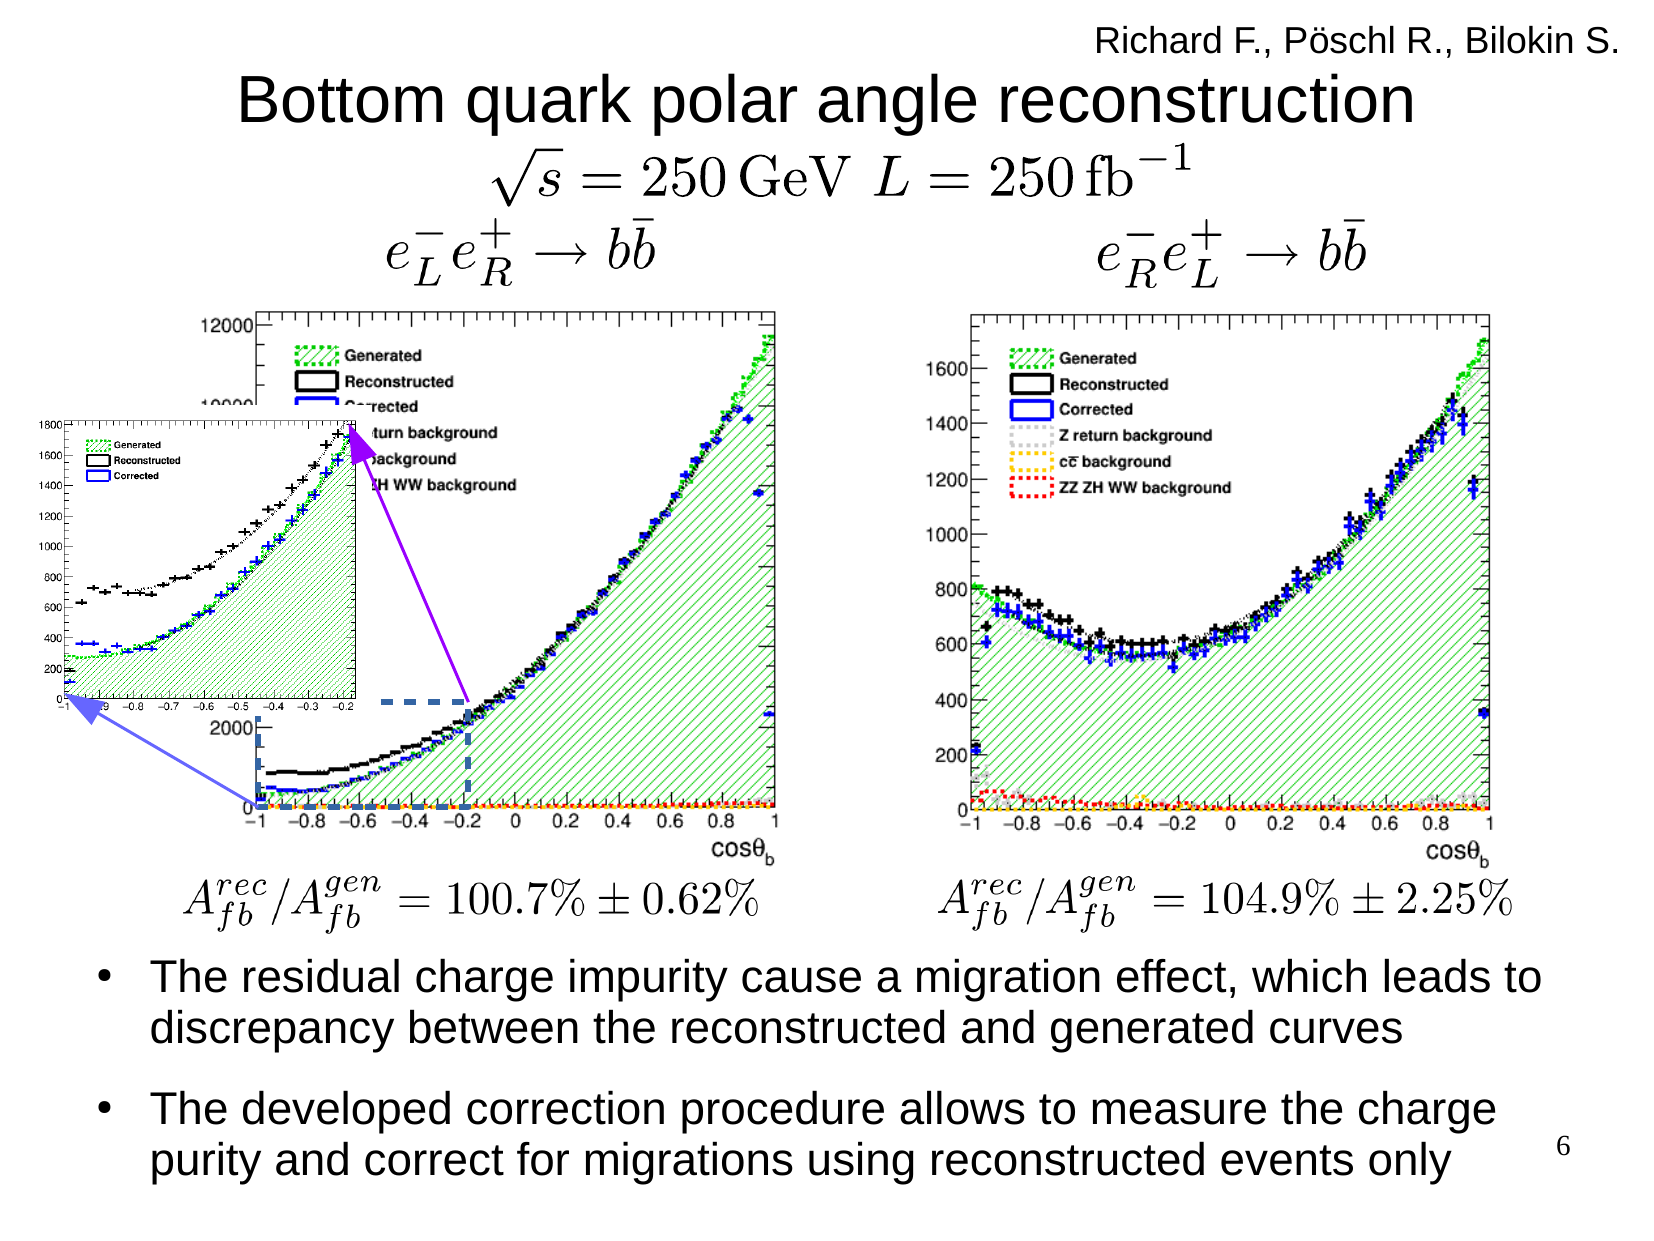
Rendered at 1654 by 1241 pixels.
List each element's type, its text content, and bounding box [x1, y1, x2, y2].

picture [937, 876, 1512, 933]
picture [182, 876, 758, 934]
text_box Richard F., Pöschl R., Bilokin S. [1079, 12, 1636, 69]
picture [33, 218, 804, 868]
picture [916, 219, 1519, 870]
title Bottom quark polar angle reconstruction [82, 49, 1571, 151]
list The residual charge impurity cause a migration effect, which leads to discrepancy between the reconstructed and generated curves The developed correction procedure allows to measure the charge purity and correct for migrations using reconstructed events only [78, 950, 1571, 1224]
text_box [487, 142, 1195, 207]
